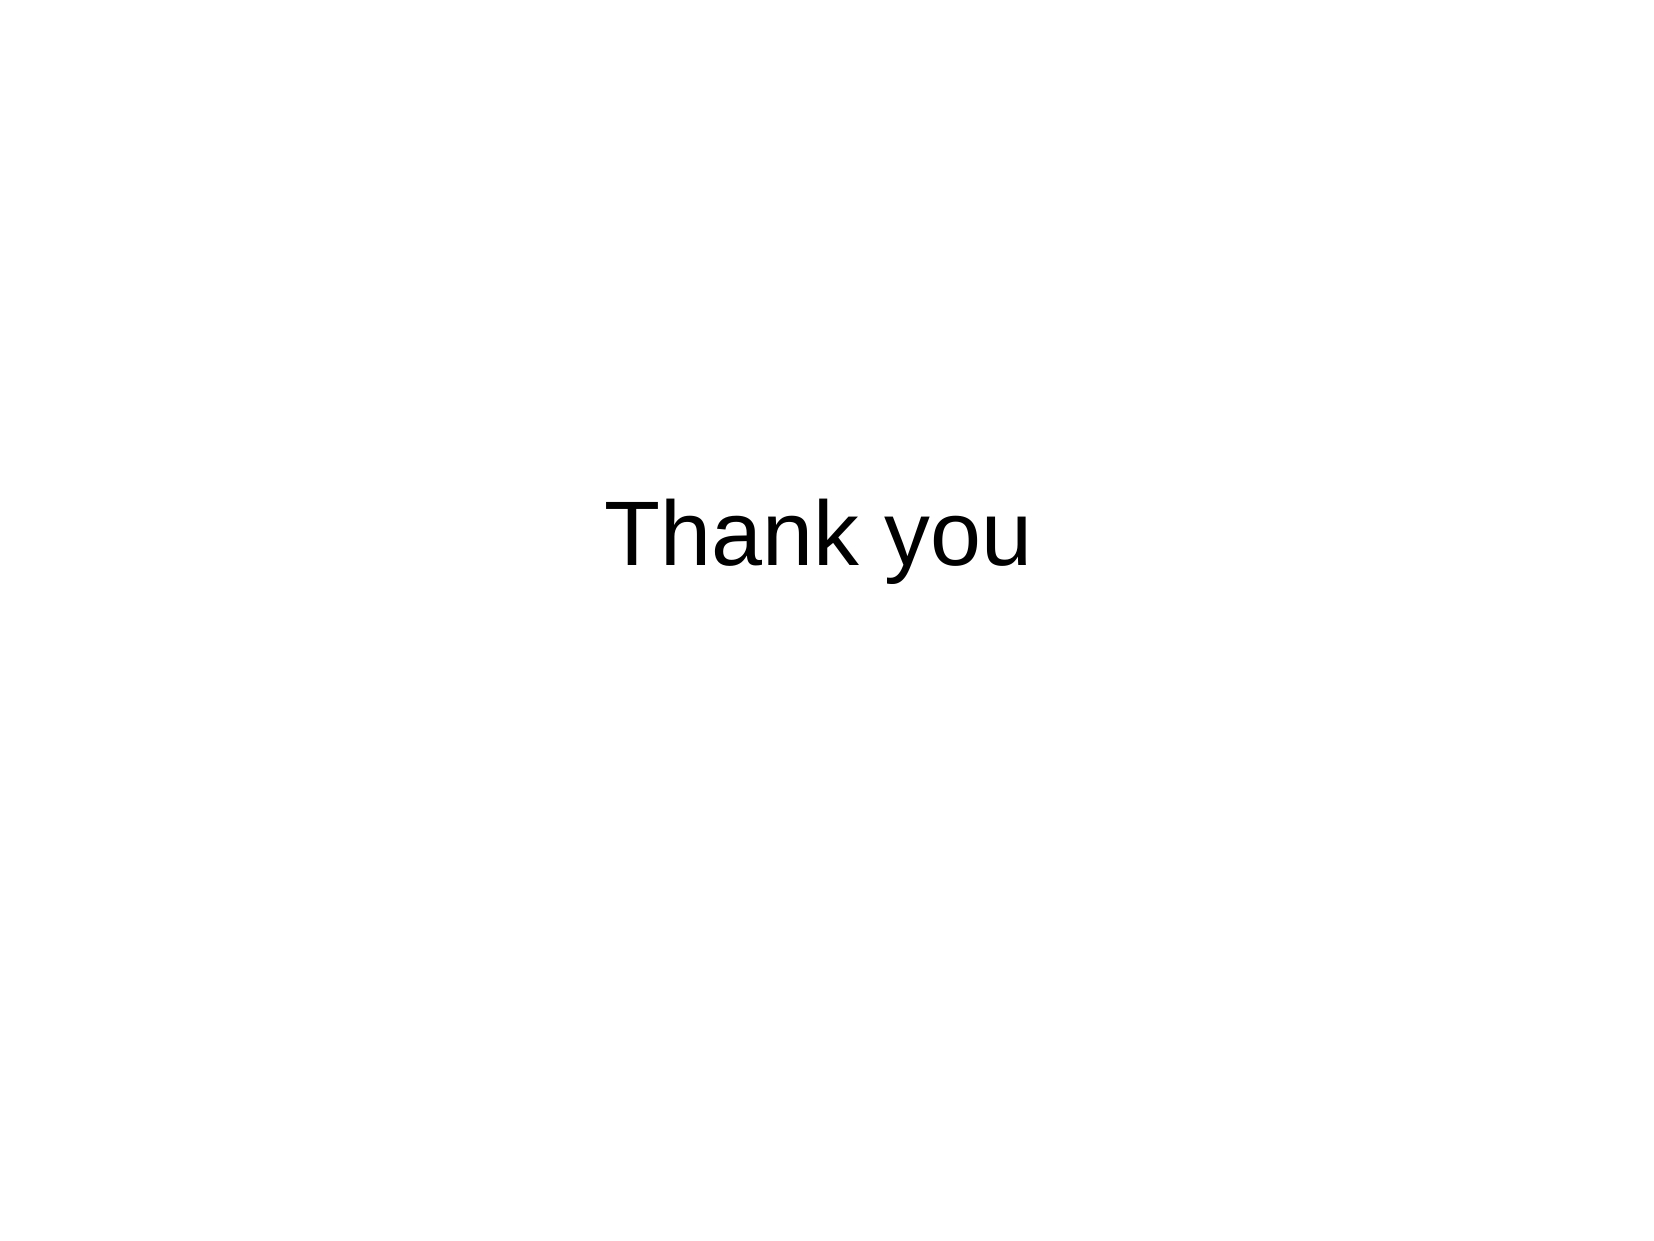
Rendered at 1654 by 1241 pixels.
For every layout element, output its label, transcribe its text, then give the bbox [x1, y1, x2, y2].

title Thank you [75, 430, 1564, 638]
